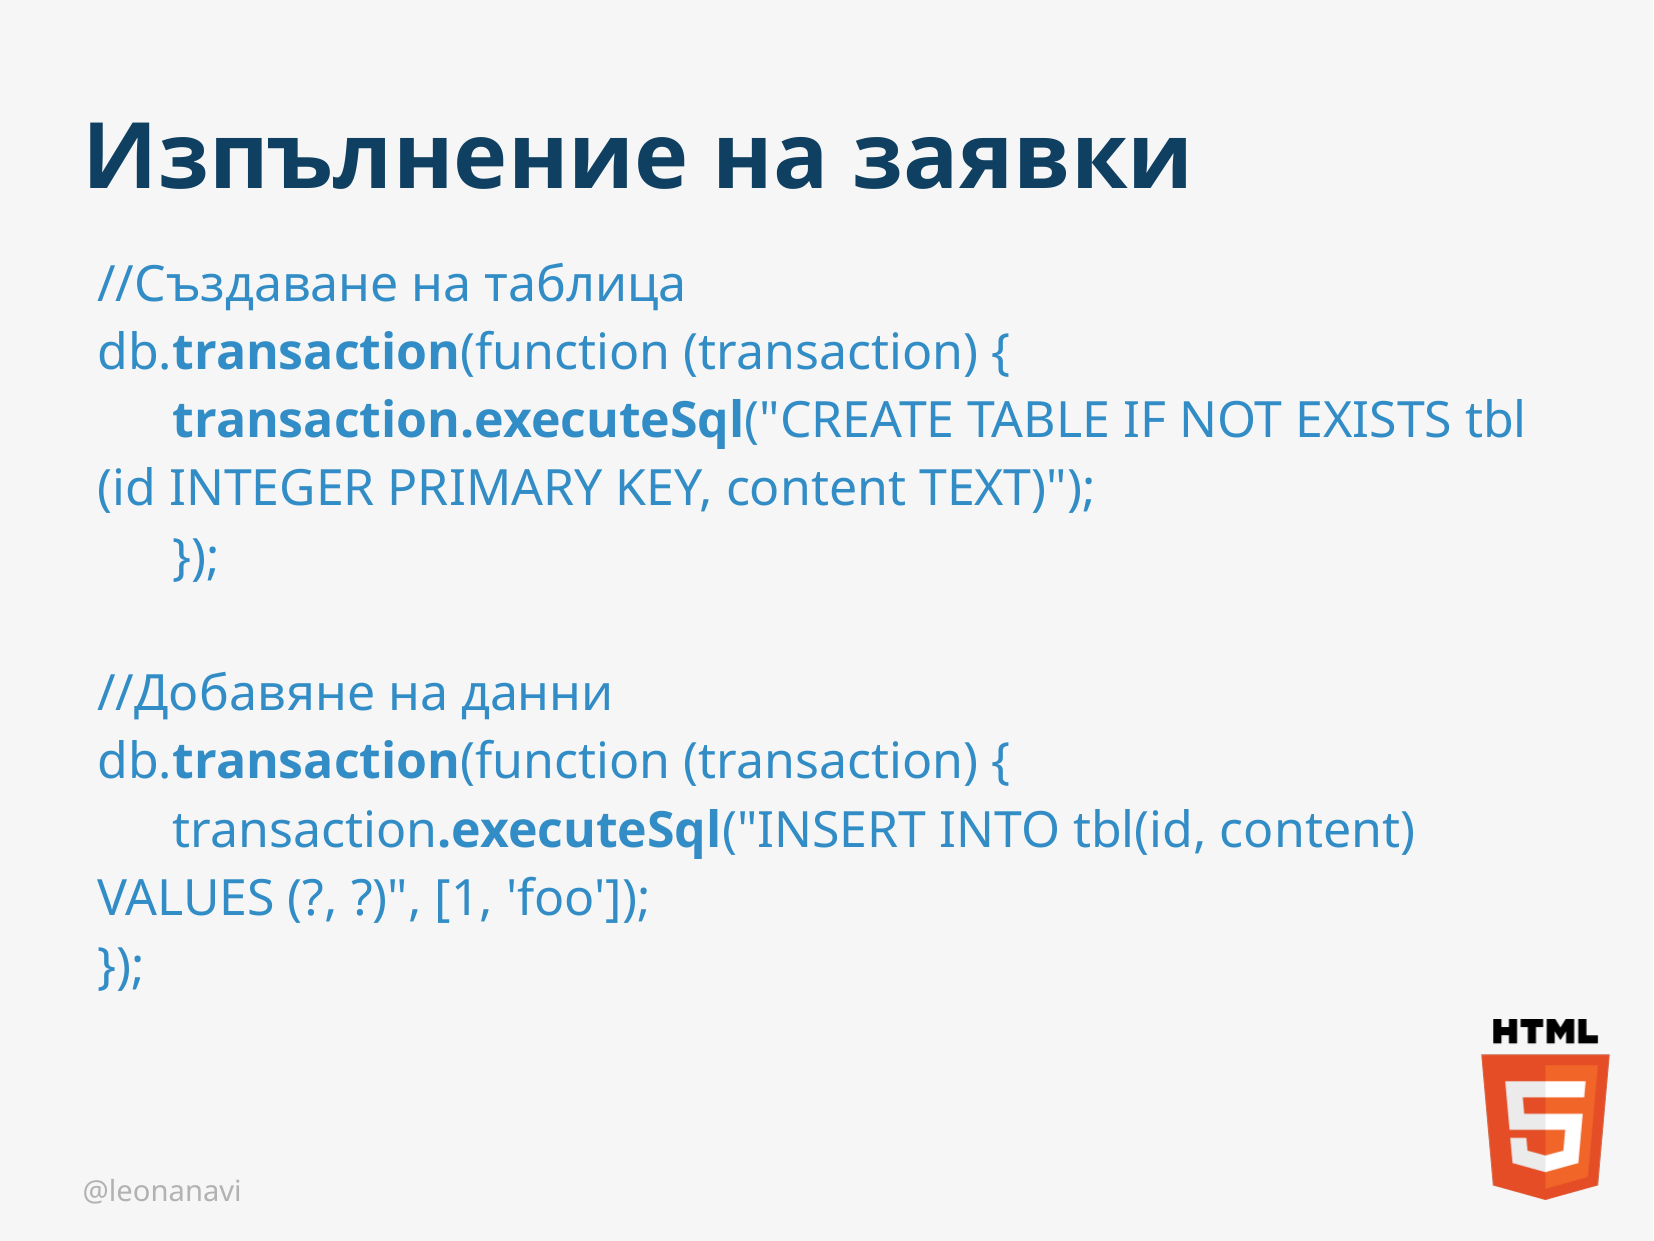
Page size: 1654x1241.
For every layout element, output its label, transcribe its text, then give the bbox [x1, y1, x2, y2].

title Изпълнение на заявки [82, 49, 1571, 257]
text_box //Създаване на таблица db.transaction(function (transaction) { transaction.executeSql("CREATE TABLE IF NOT EXISTS tbl (id INTEGER PRIMARY KEY, content TEXT)"); }); //Добавяне на данни db.transaction(function (transaction) { transaction.executeSql("INSERT INTO tbl(id, content) VALUES (?, ?)", [1, 'foo']); }); [82, 240, 1561, 955]
picture [1455, 1019, 1636, 1201]
